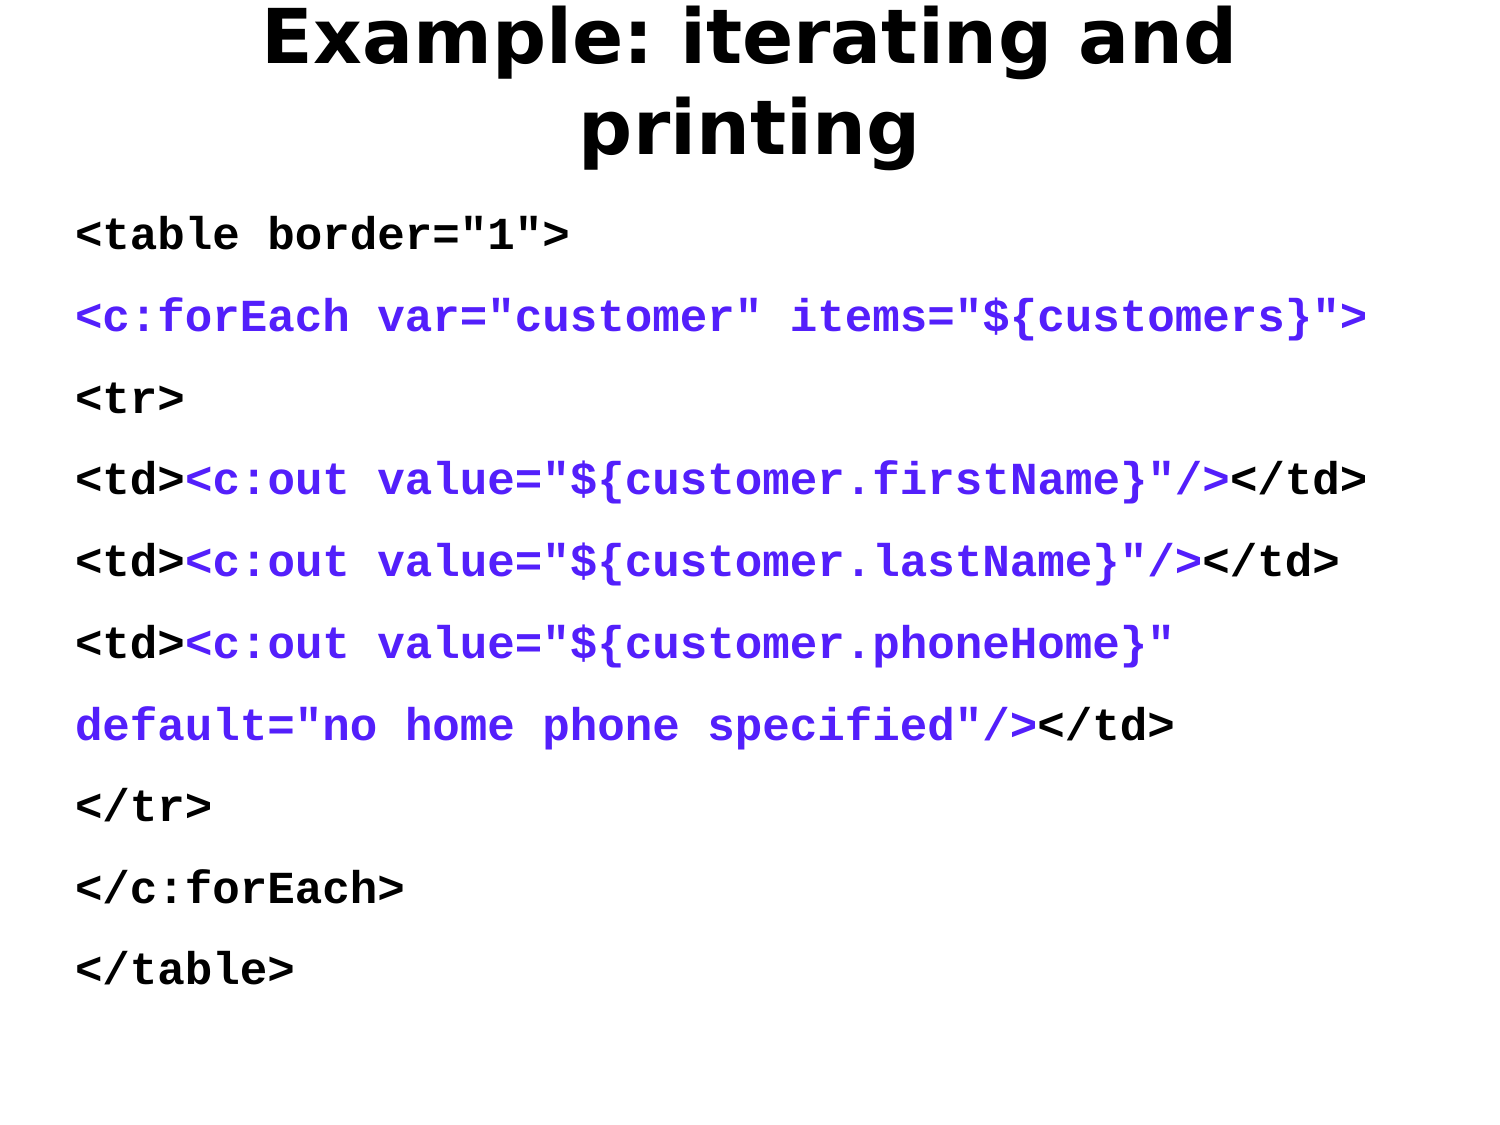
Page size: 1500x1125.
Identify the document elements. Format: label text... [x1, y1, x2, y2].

title Example: iterating and printing [75, 44, 1425, 177]
list <table border="1"> <c:forEach var="customer" items="${customers}"> <tr> <td><c:out value="${customer.firstName}"/></td> <td><c:out value="${customer.lastName}"/></td> <td><c:out value="${customer.phoneHome}" default="no home phone specified"/></td> </tr> </c:forEach> </table> [75, 204, 1395, 1075]
